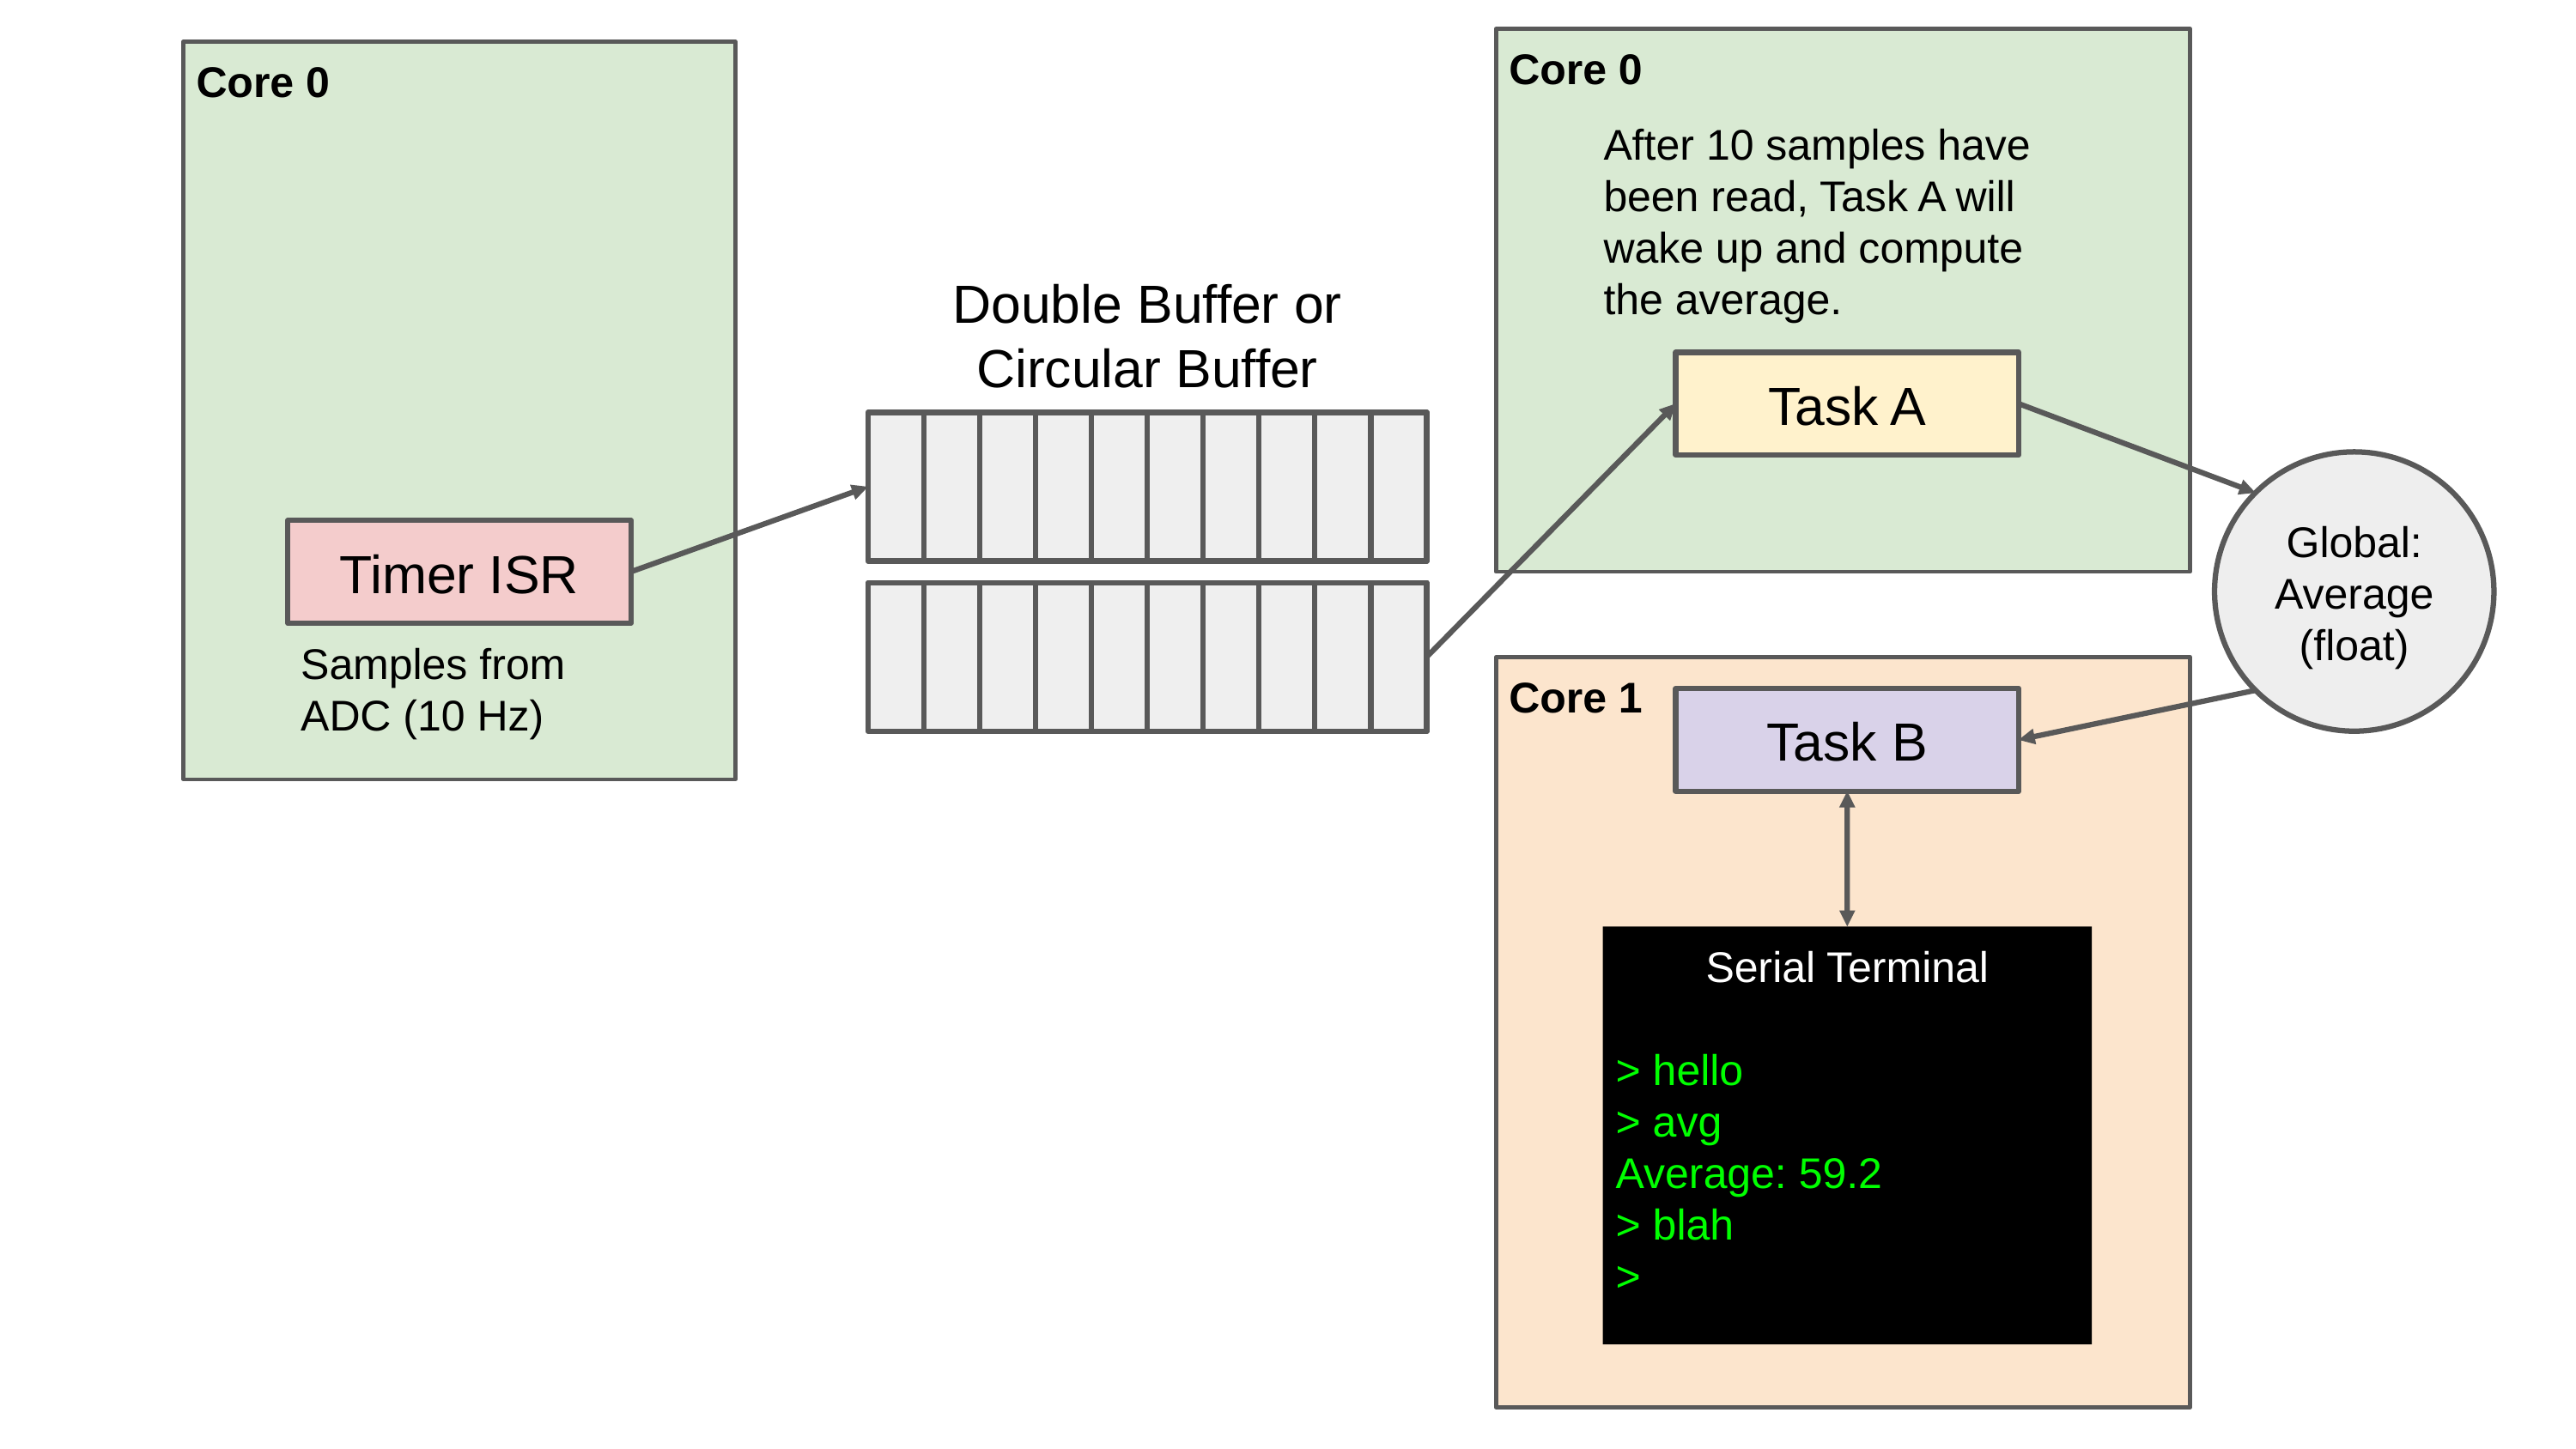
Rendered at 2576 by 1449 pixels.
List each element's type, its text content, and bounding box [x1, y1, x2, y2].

text_box Serial Terminal > hello > avg Average: 59.2 > blah > [1602, 926, 2093, 1345]
text_box Core 0 [183, 41, 736, 779]
text_box Core 0 [1496, 28, 2190, 573]
text_box [867, 412, 1427, 561]
text_box After 10 samples have been read, Task A will wake up and compute the average. [1590, 104, 2104, 336]
text_box Global: Average (float) [2215, 452, 2494, 731]
text_box Task A [1675, 352, 2019, 456]
text_box Core 0 [1515, 407, 2190, 573]
text_box Core 1 [1496, 657, 2190, 1408]
text_box Samples from ADC (10 Hz) [288, 622, 631, 753]
text_box Double Buffer or Circular Buffer [867, 256, 1427, 411]
text_box [867, 582, 1427, 731]
text_box Timer ISR [288, 520, 631, 622]
text_box Task B [1675, 688, 2019, 791]
